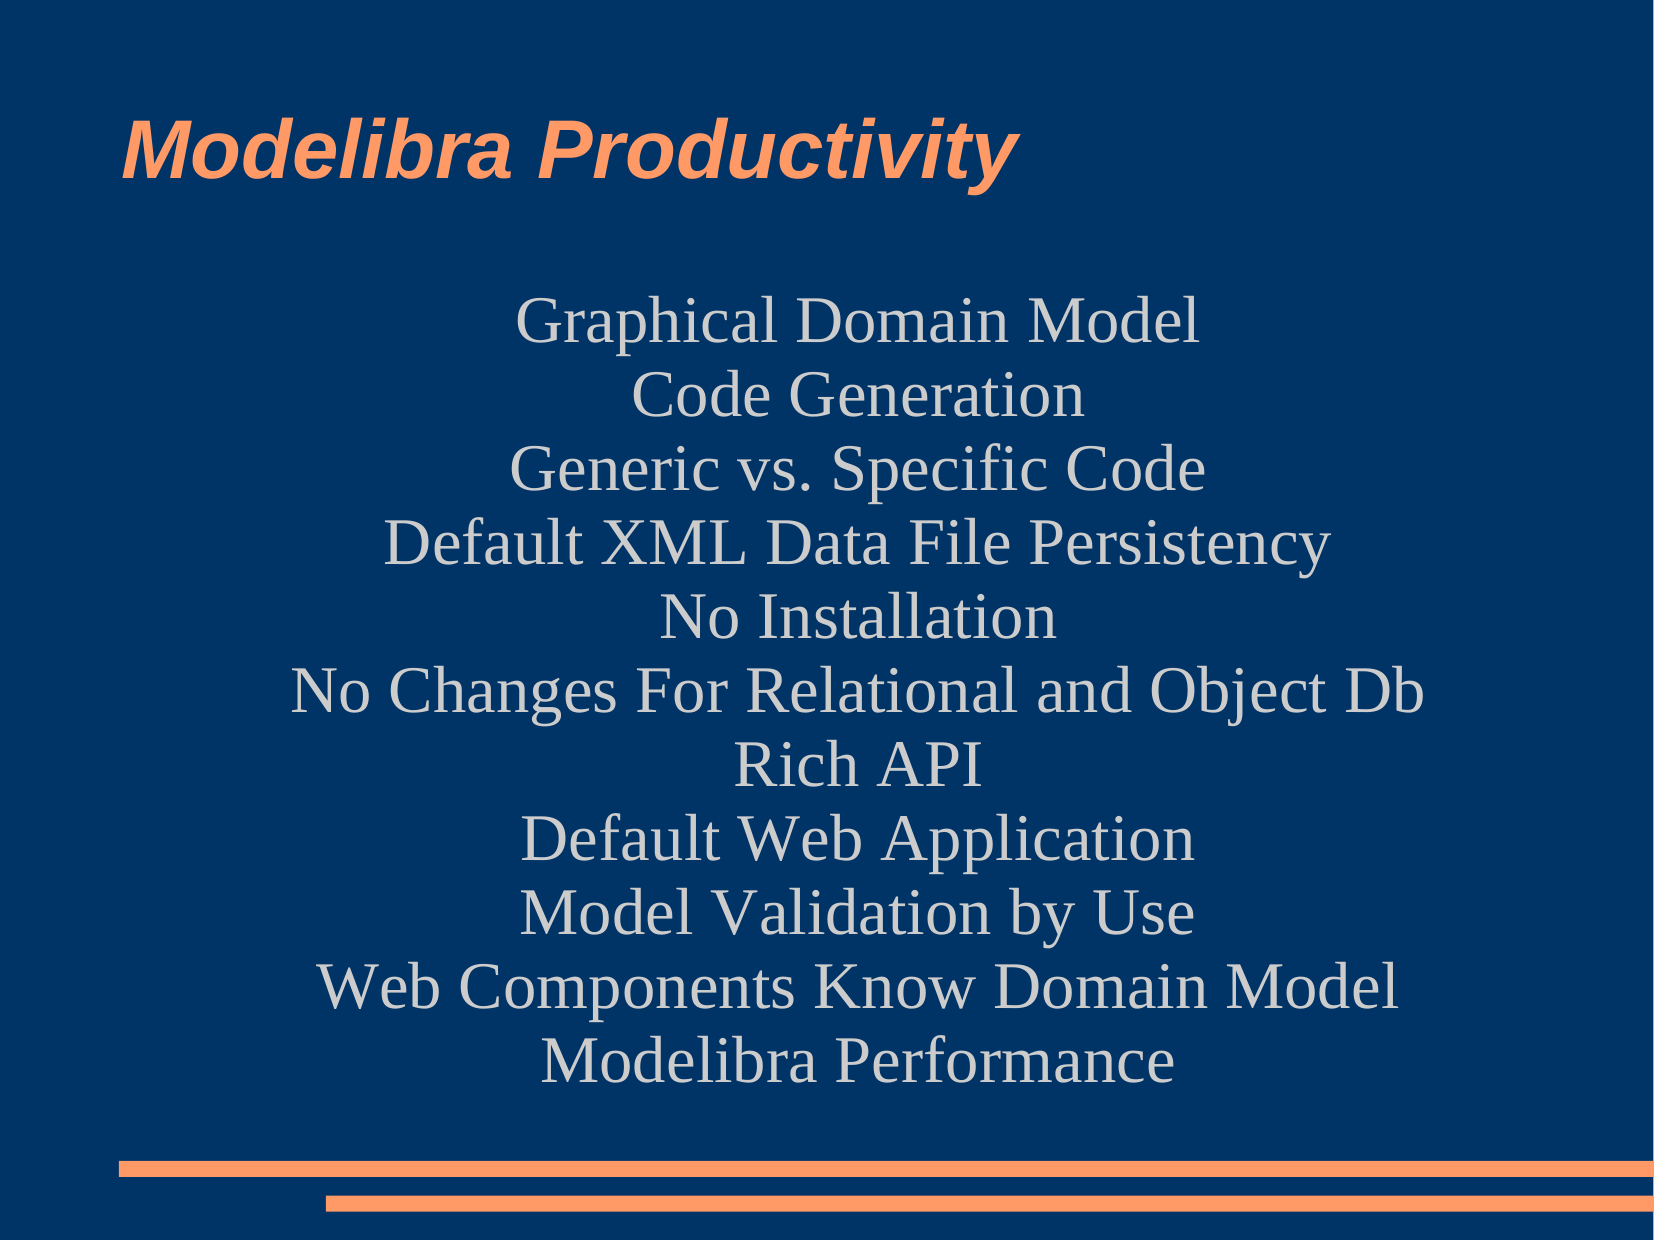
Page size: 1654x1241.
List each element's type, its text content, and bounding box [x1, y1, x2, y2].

subtitle Graphical Domain Model Code Generation Generic vs. Specific Code Default XML Data File Persistency No Installation No Changes For Relational and Object Db Rich API Default Web Application Model Validation by Use Web Components Know Domain Model Modelibra Performance [121, 282, 1561, 1172]
title Modelibra Productivity [121, 46, 1534, 254]
